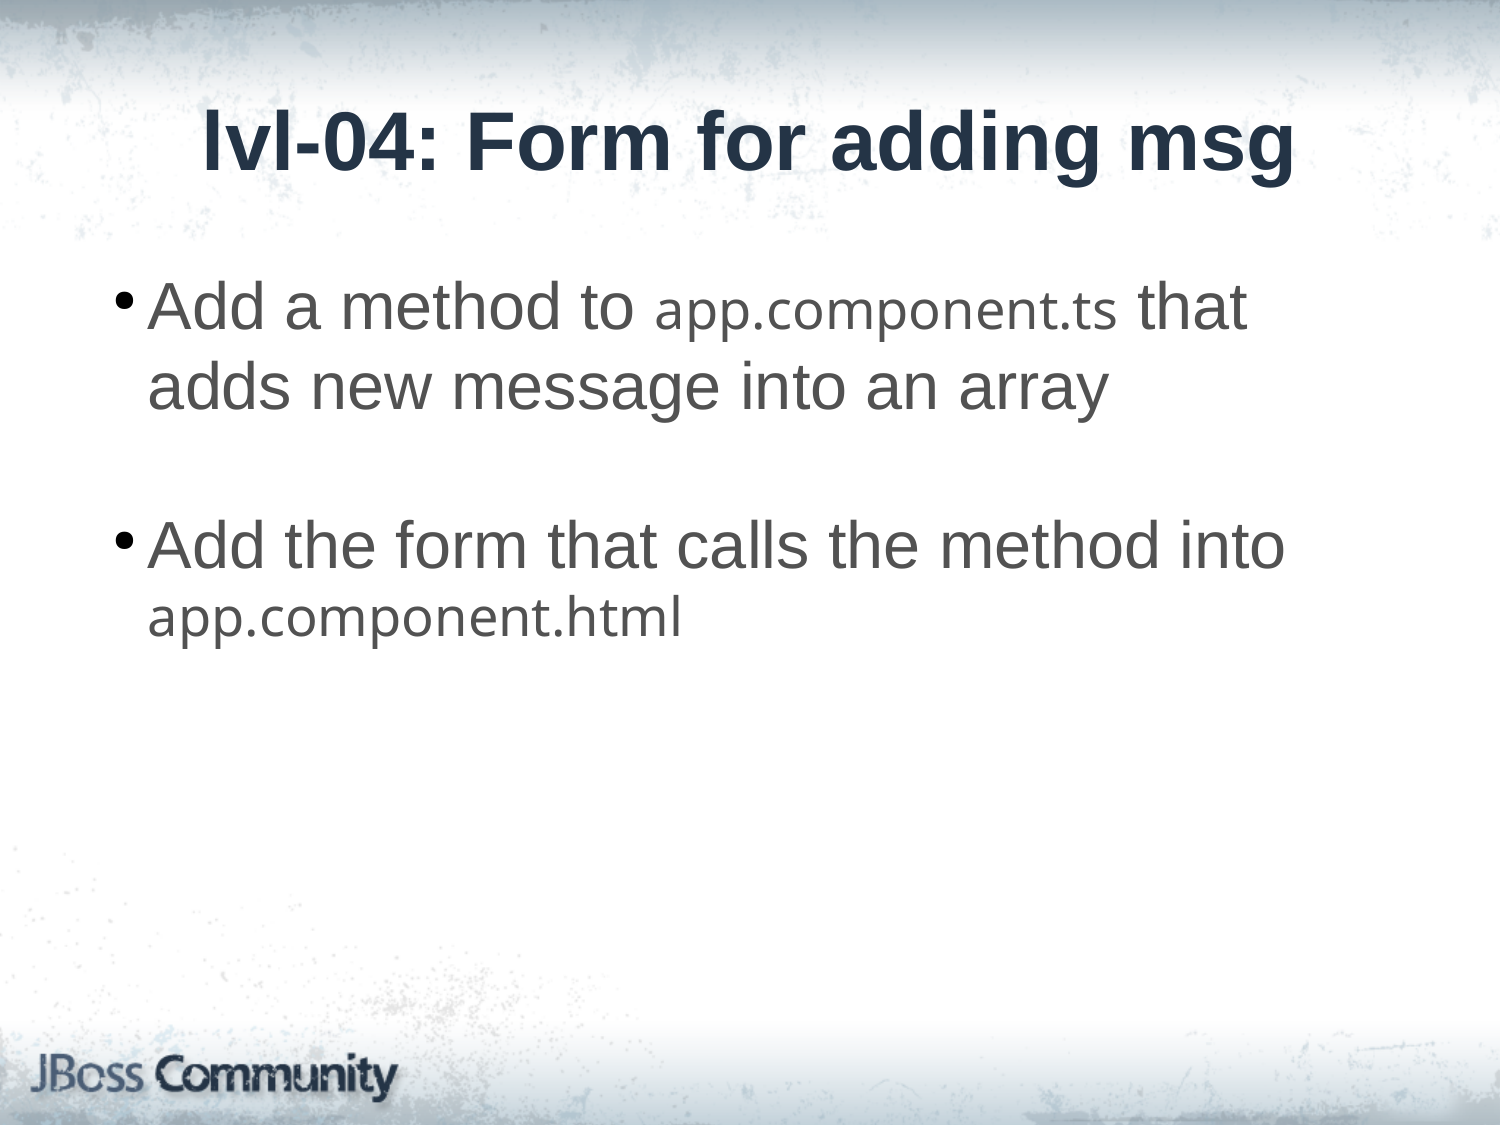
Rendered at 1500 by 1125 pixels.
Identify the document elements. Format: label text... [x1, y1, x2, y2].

subtitle Add a method to app.component.ts that adds new message into an array Add the form that calls the method into app.component.html [112, 262, 1388, 993]
picture [0, 0, 1500, 1125]
title lvl-04: Form for adding msg [112, 49, 1388, 225]
